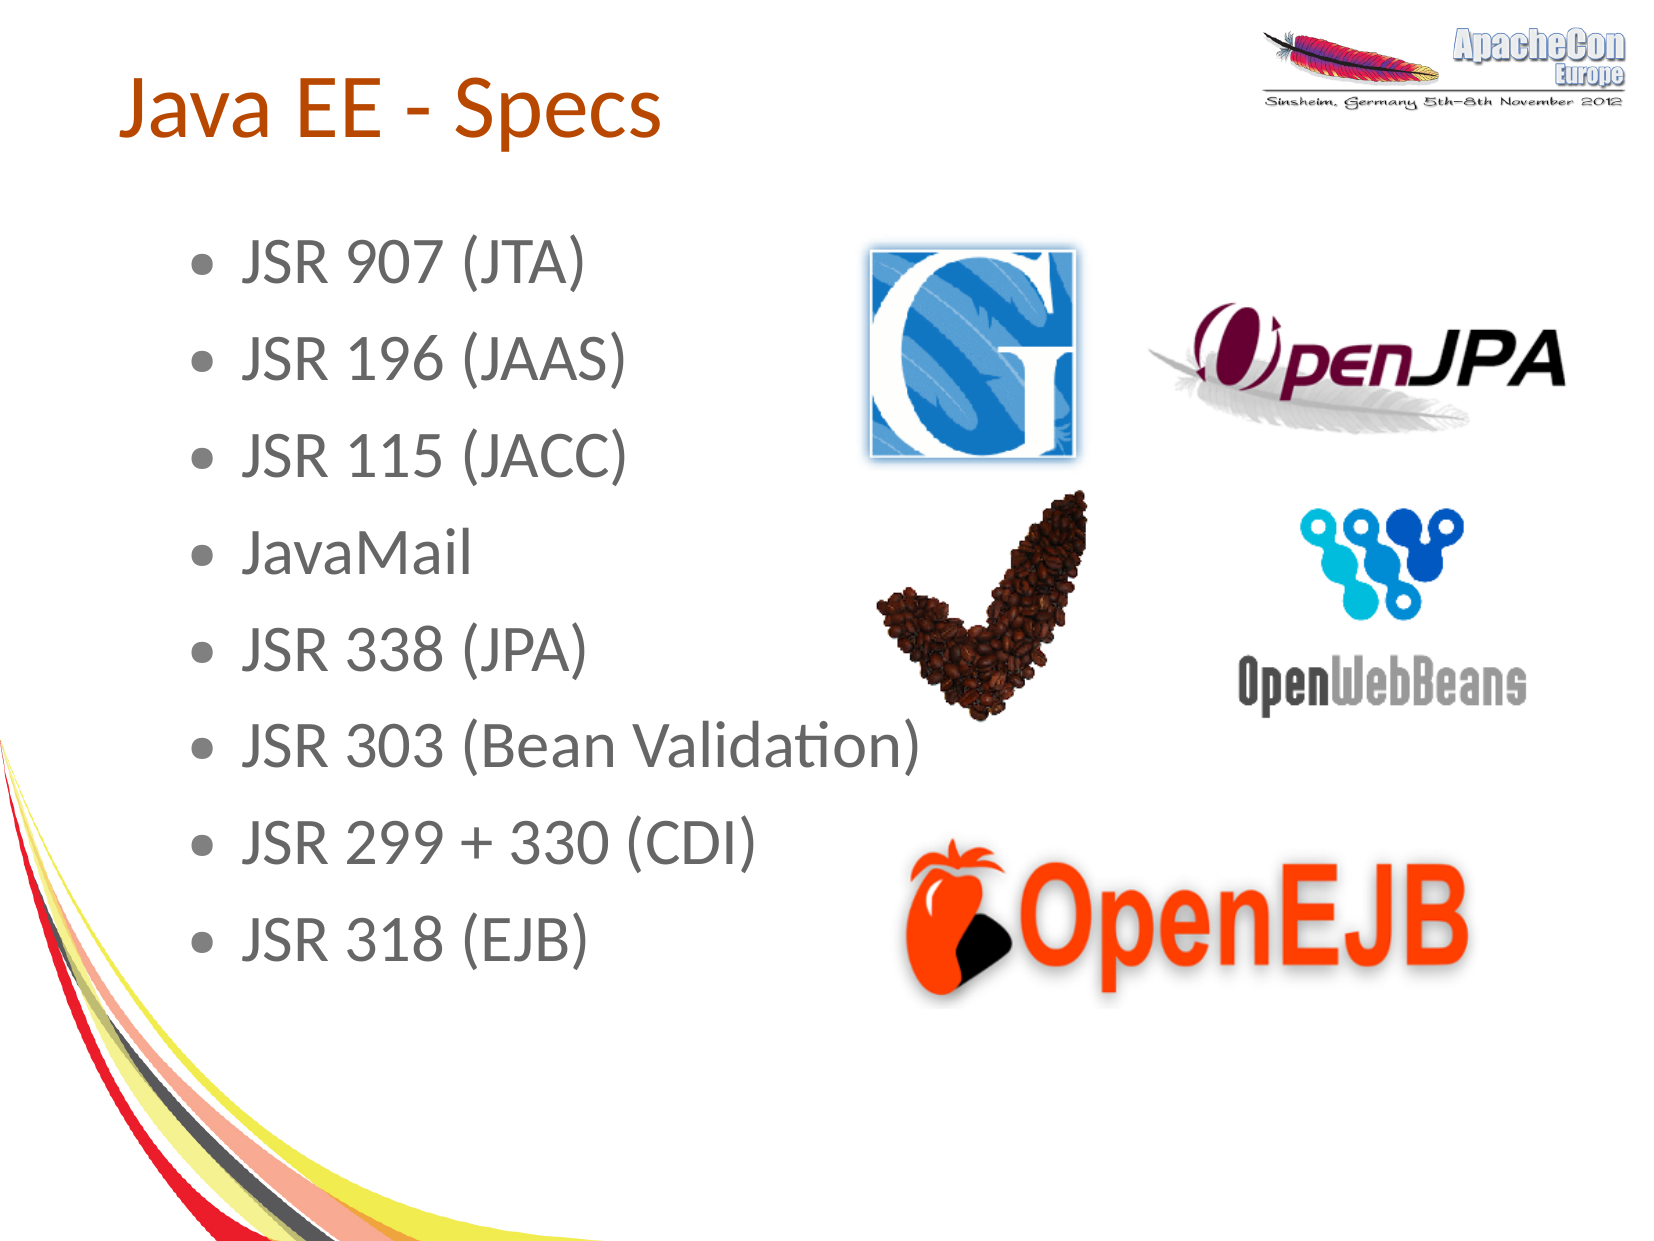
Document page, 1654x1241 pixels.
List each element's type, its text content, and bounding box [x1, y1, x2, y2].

list JSR 907 (JTA) JSR 196 (JAAS) JSR 115 (JACC) JavaMail JSR 338 (JPA) JSR 303 (Bean Validation) JSR 299 + 330 (CDI) JSR 318 (EJB) [170, 233, 1529, 1096]
title Java EE - Specs [59, 59, 1418, 171]
picture [0, 0, 1654, 1241]
